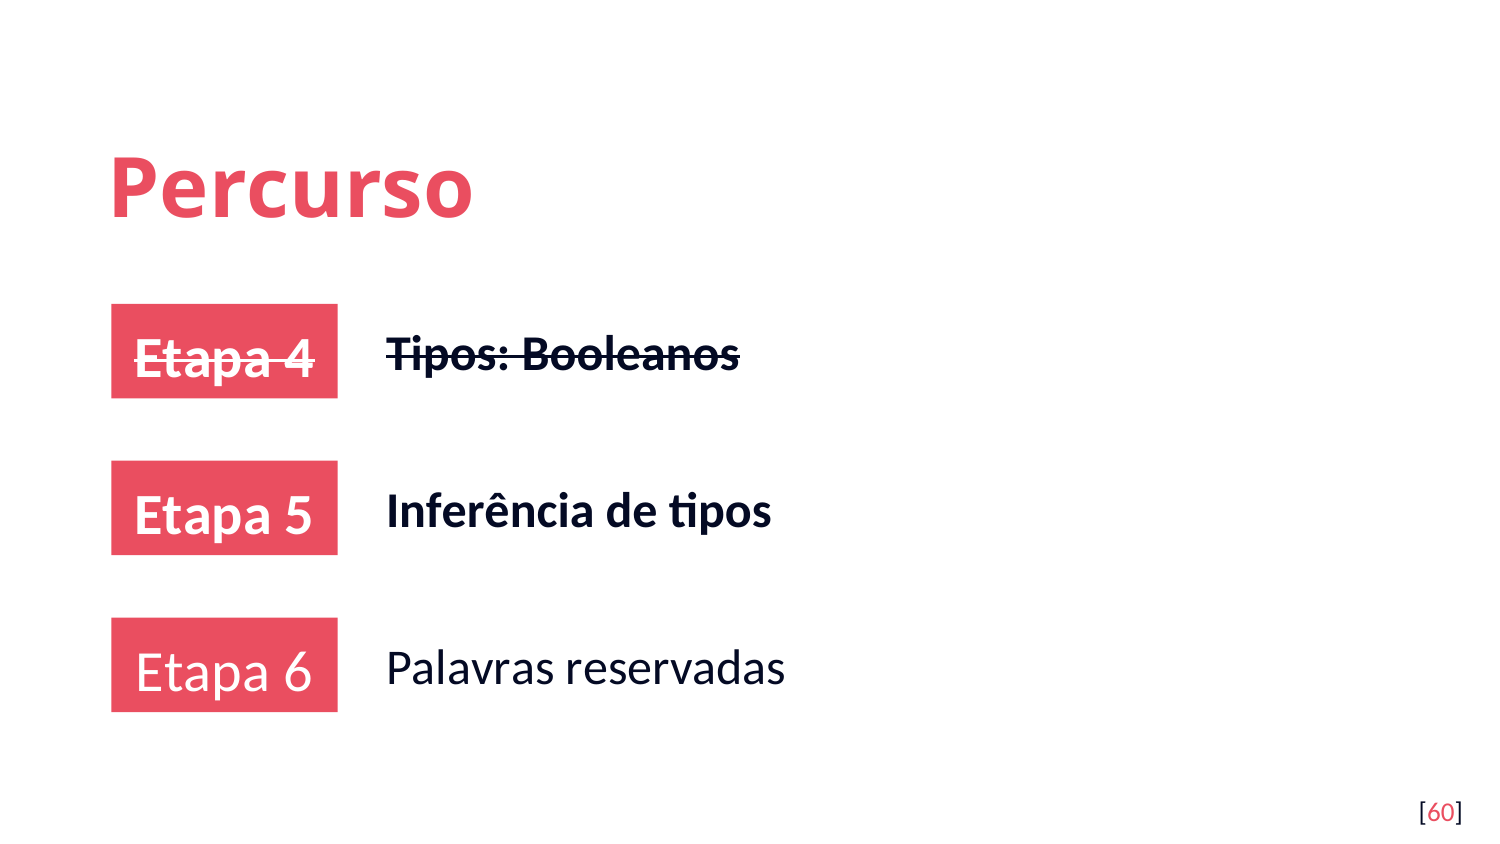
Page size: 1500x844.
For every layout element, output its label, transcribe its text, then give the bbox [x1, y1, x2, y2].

text_box Etapa 5 [111, 460, 338, 556]
text_box Palavras reservadas [371, 627, 1384, 703]
text_box Inferência de tipos [371, 470, 1384, 546]
text_box Etapa 4 [111, 303, 338, 399]
text_box Tipos: Booleanos [371, 313, 1384, 389]
text_box Etapa 6 [111, 617, 338, 713]
slide_number [60] [1403, 779, 1494, 844]
text_box Percurso [92, 104, 1309, 243]
